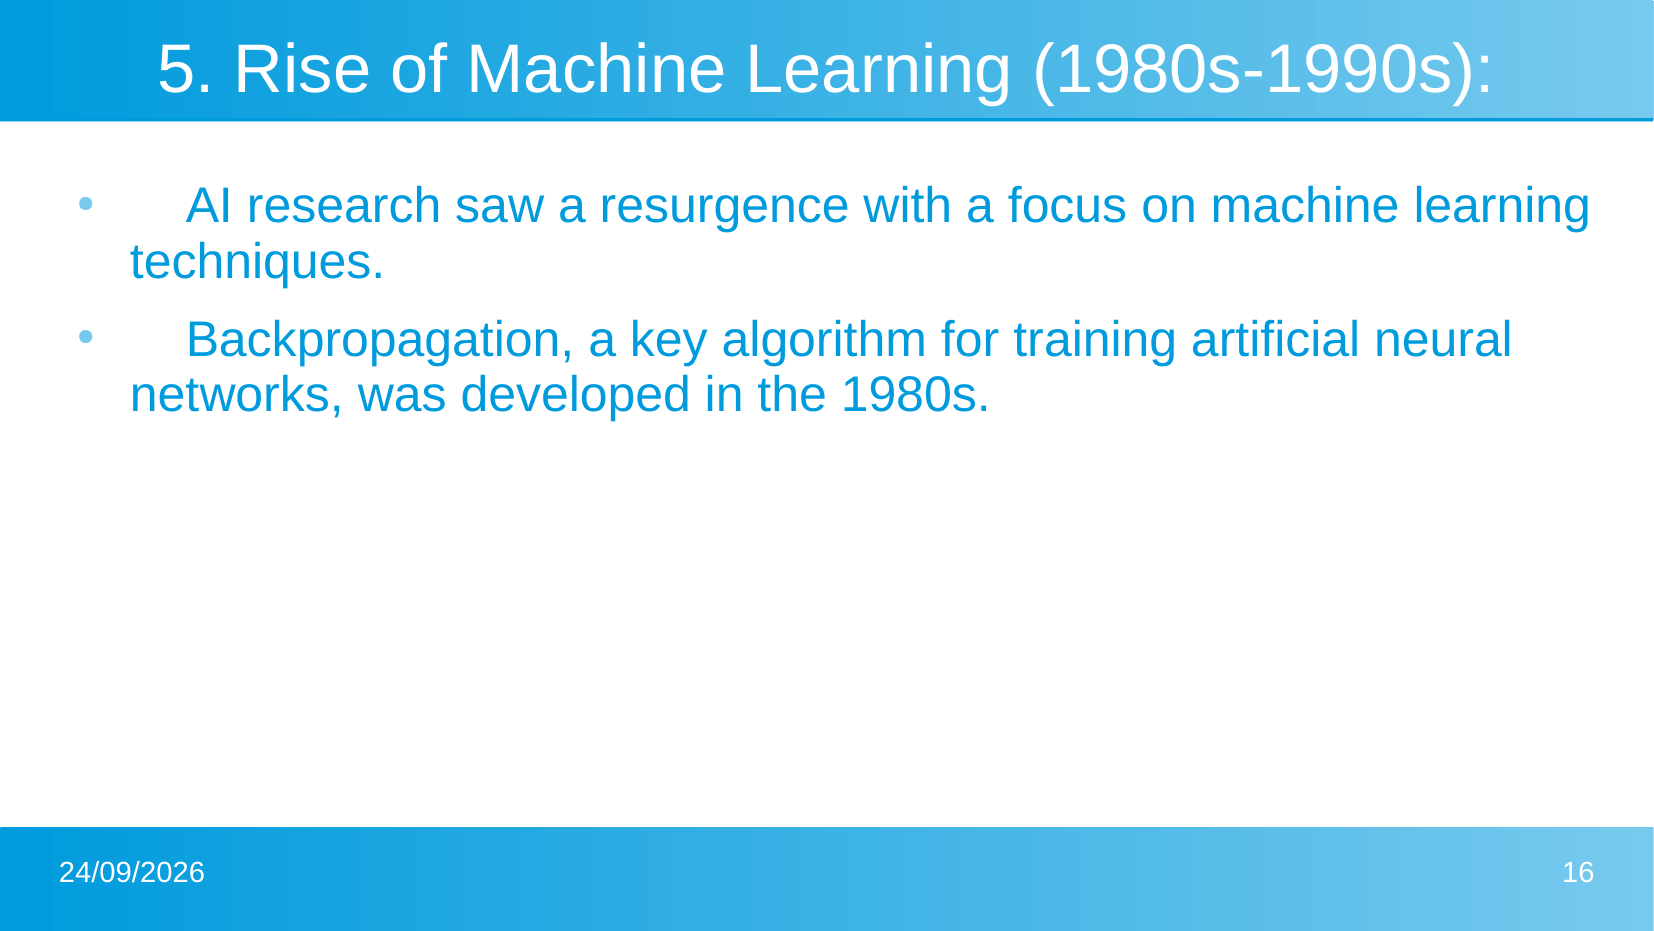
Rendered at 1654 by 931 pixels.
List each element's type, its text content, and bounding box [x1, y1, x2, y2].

list AI research saw a resurgence with a focus on machine learning techniques. Backpropagation, a key algorithm for training artificial neural networks, was developed in the 1980s. [59, 177, 1595, 768]
title 5. Rise of Machine Learning (1980s-1990s): [59, 29, 1595, 108]
